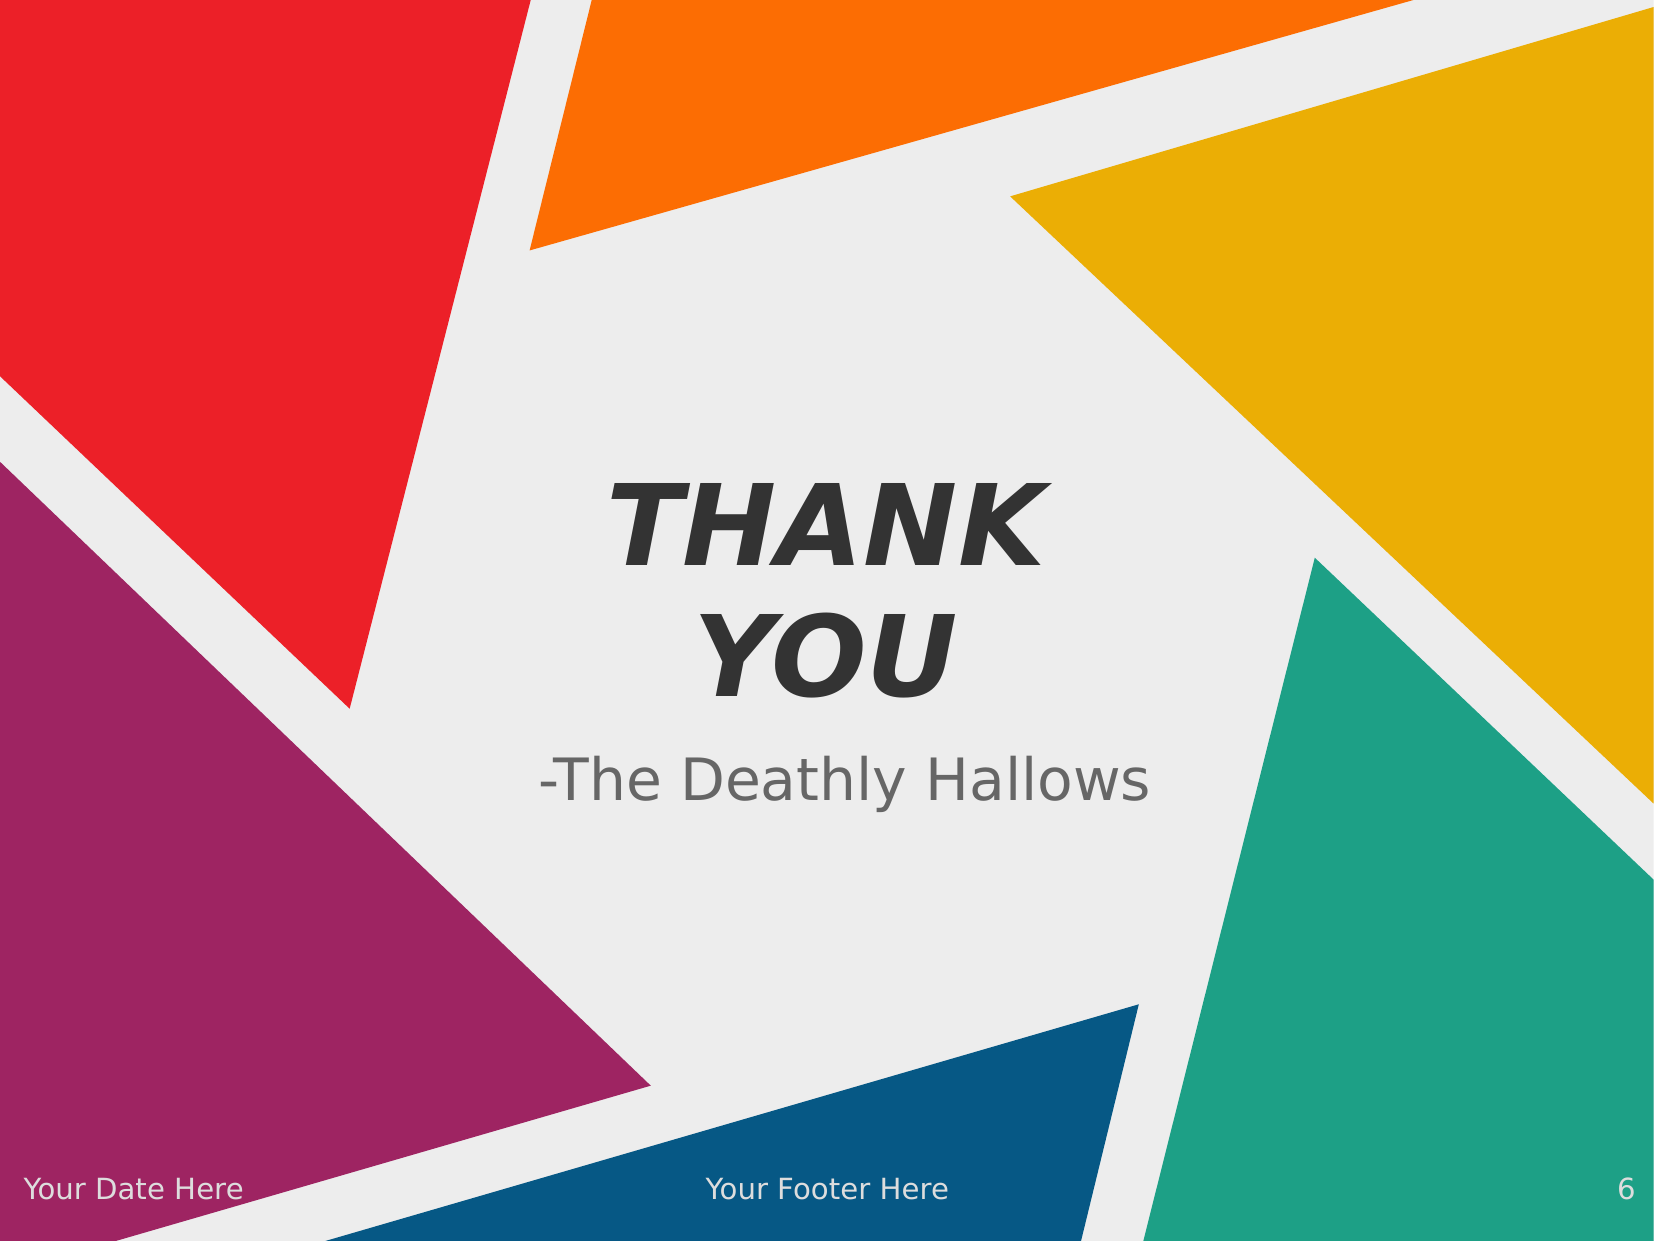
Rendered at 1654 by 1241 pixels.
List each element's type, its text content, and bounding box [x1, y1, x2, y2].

title THANK YOU [467, 0, 1185, 447]
list -The Deathly Hallows [467, 447, 1191, 1005]
